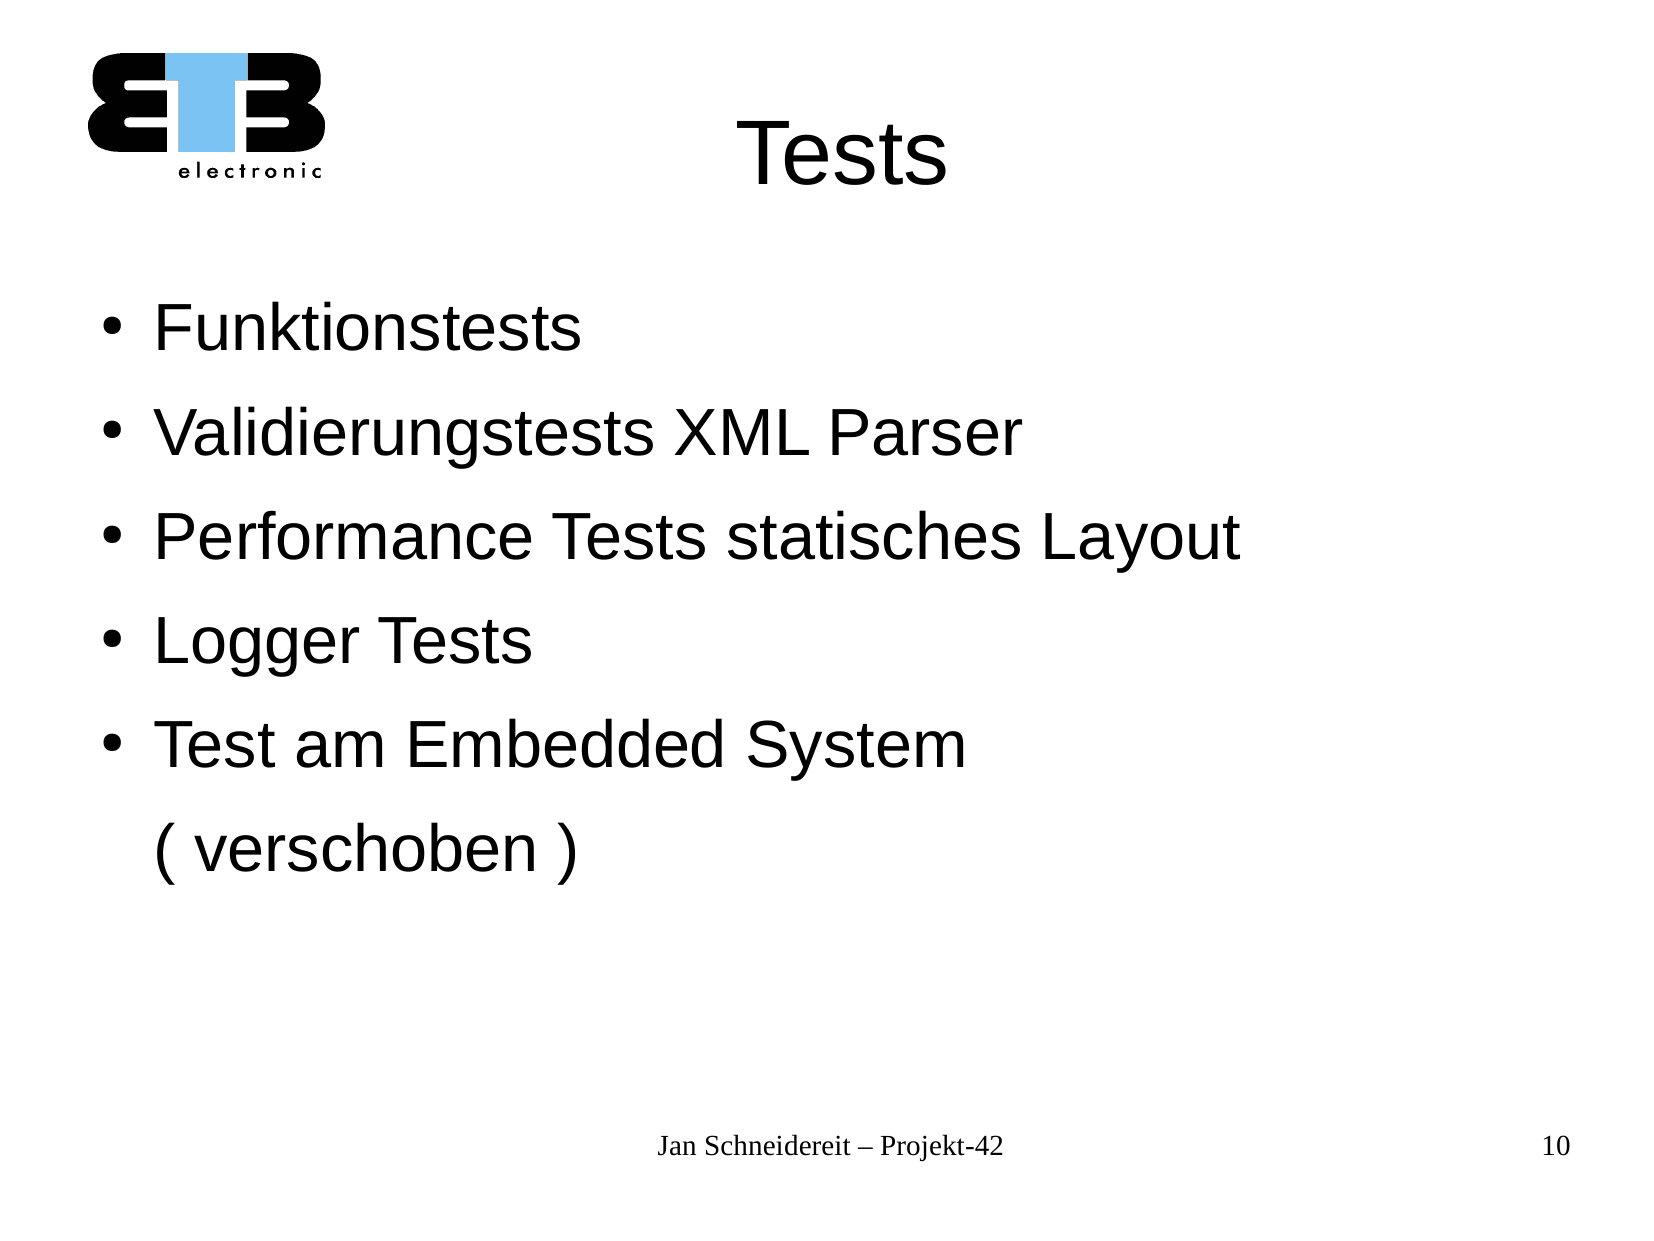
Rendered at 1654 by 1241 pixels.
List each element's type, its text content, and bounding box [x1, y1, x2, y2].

list Funktionstests Validierungstests XML Parser Performance Tests statisches Layout Logger Tests Test am Embedded System ( verschoben ) [82, 290, 1571, 1109]
title Tests [82, 49, 1571, 257]
